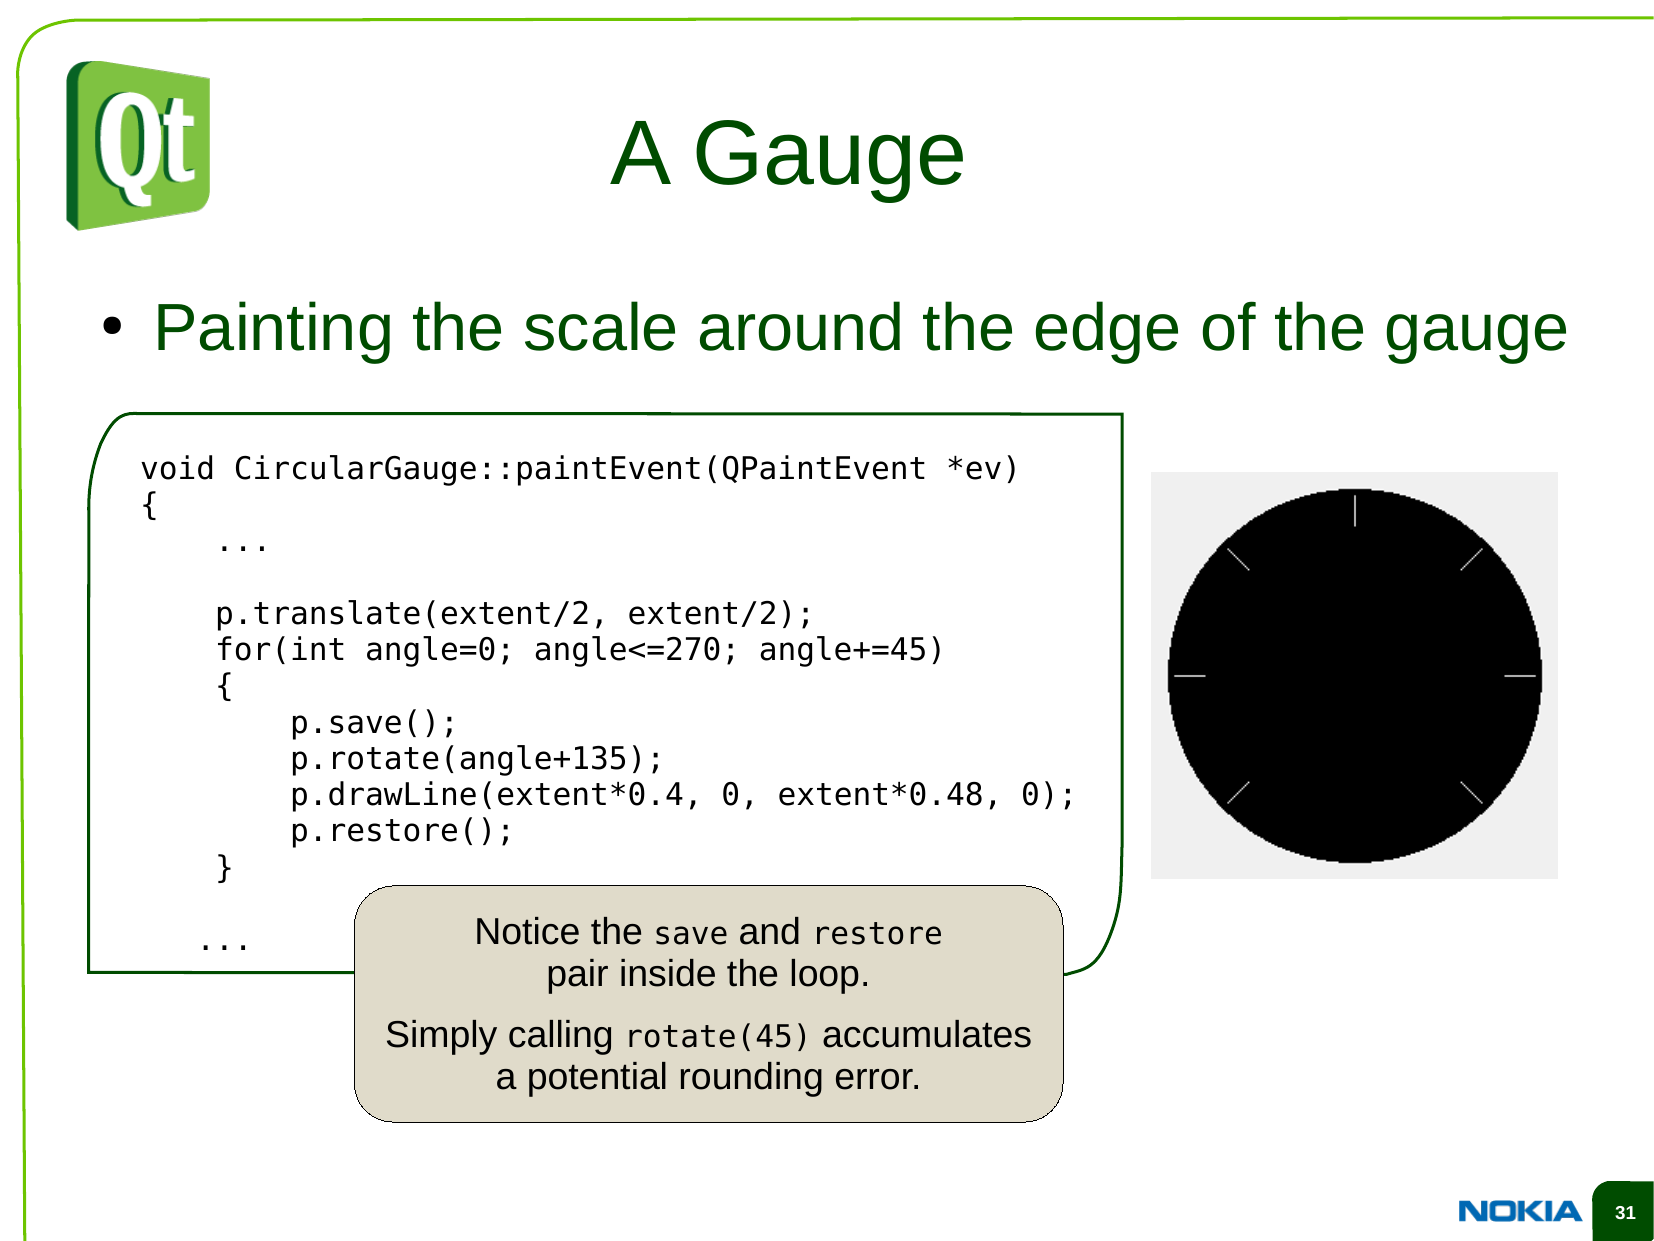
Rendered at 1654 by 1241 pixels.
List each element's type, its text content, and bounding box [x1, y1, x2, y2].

text_box void CircularGauge::paintEvent(QPaintEvent *ev) { ... p.translate(extent/2, extent/2); for(int angle=0; angle<=270; angle+=45) { p.save(); p.rotate(angle+135); p.drawLine(extent*0.4, 0, extent*0.48, 0); p.restore(); } ... [125, 442, 1093, 966]
text_box Notice the save and restore pair inside the loop. Simply calling rotate(45) accumulates a potential rounding error. [354, 885, 1064, 1123]
picture [66, 61, 210, 231]
list Painting the scale around the edge of the gauge [82, 290, 1595, 1094]
title A Gauge [251, 49, 1327, 257]
picture [1459, 1200, 1583, 1222]
picture [1151, 472, 1558, 879]
